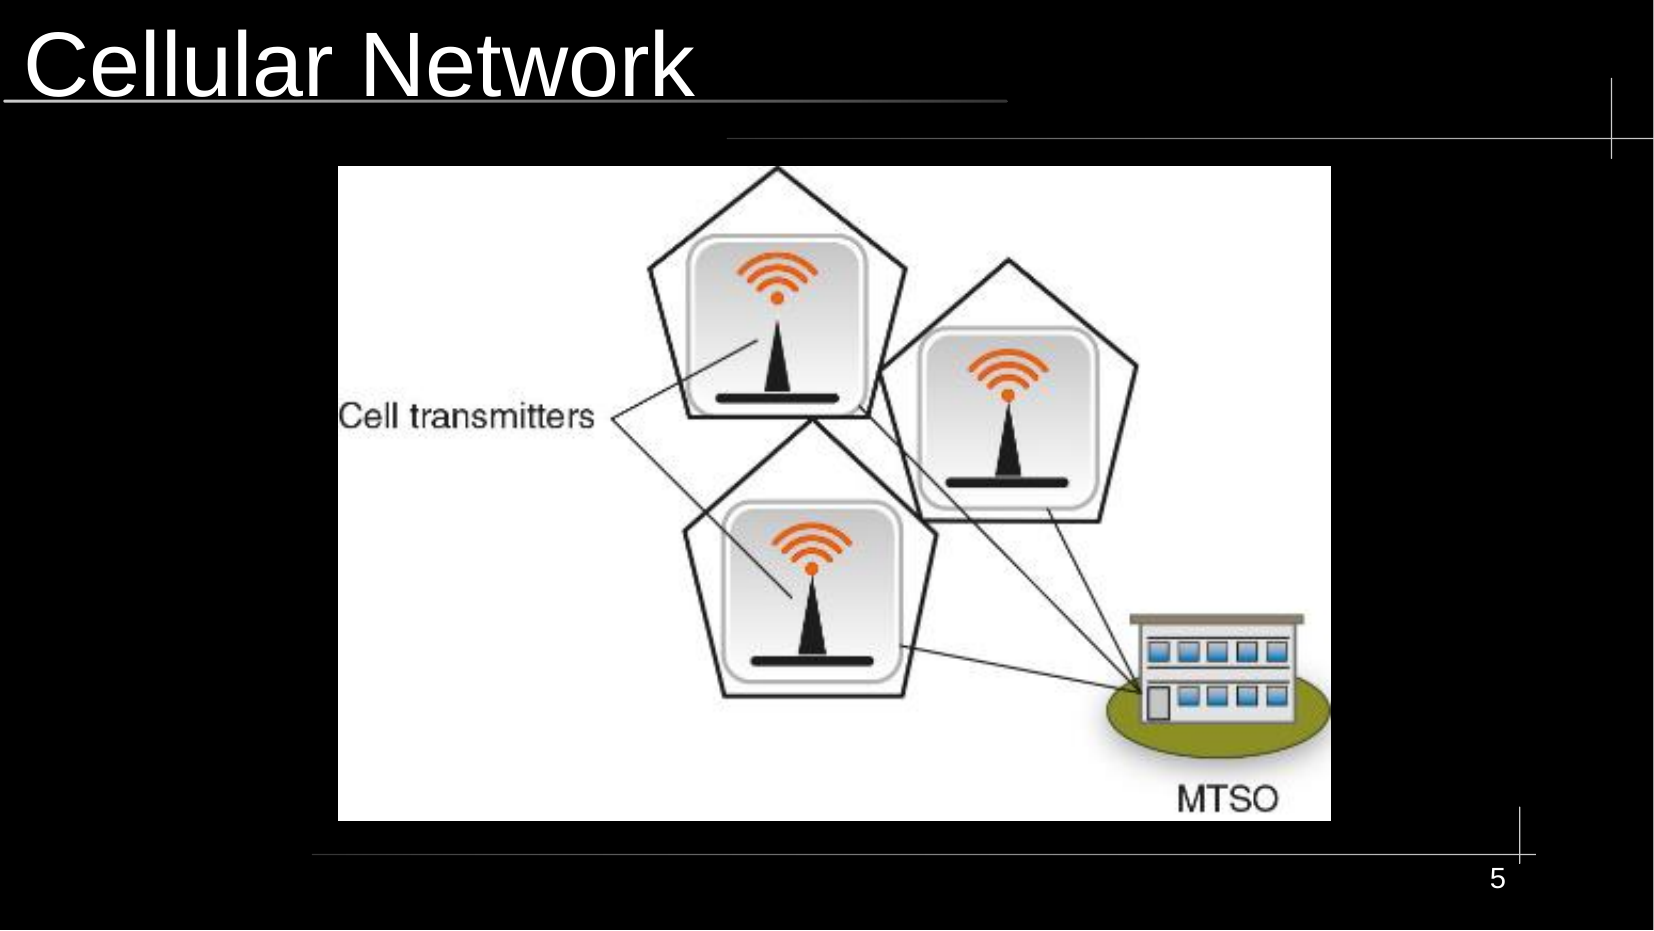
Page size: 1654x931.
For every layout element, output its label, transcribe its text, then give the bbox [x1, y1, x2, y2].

picture [338, 166, 1331, 821]
title Cellular Network [23, 11, 1589, 119]
